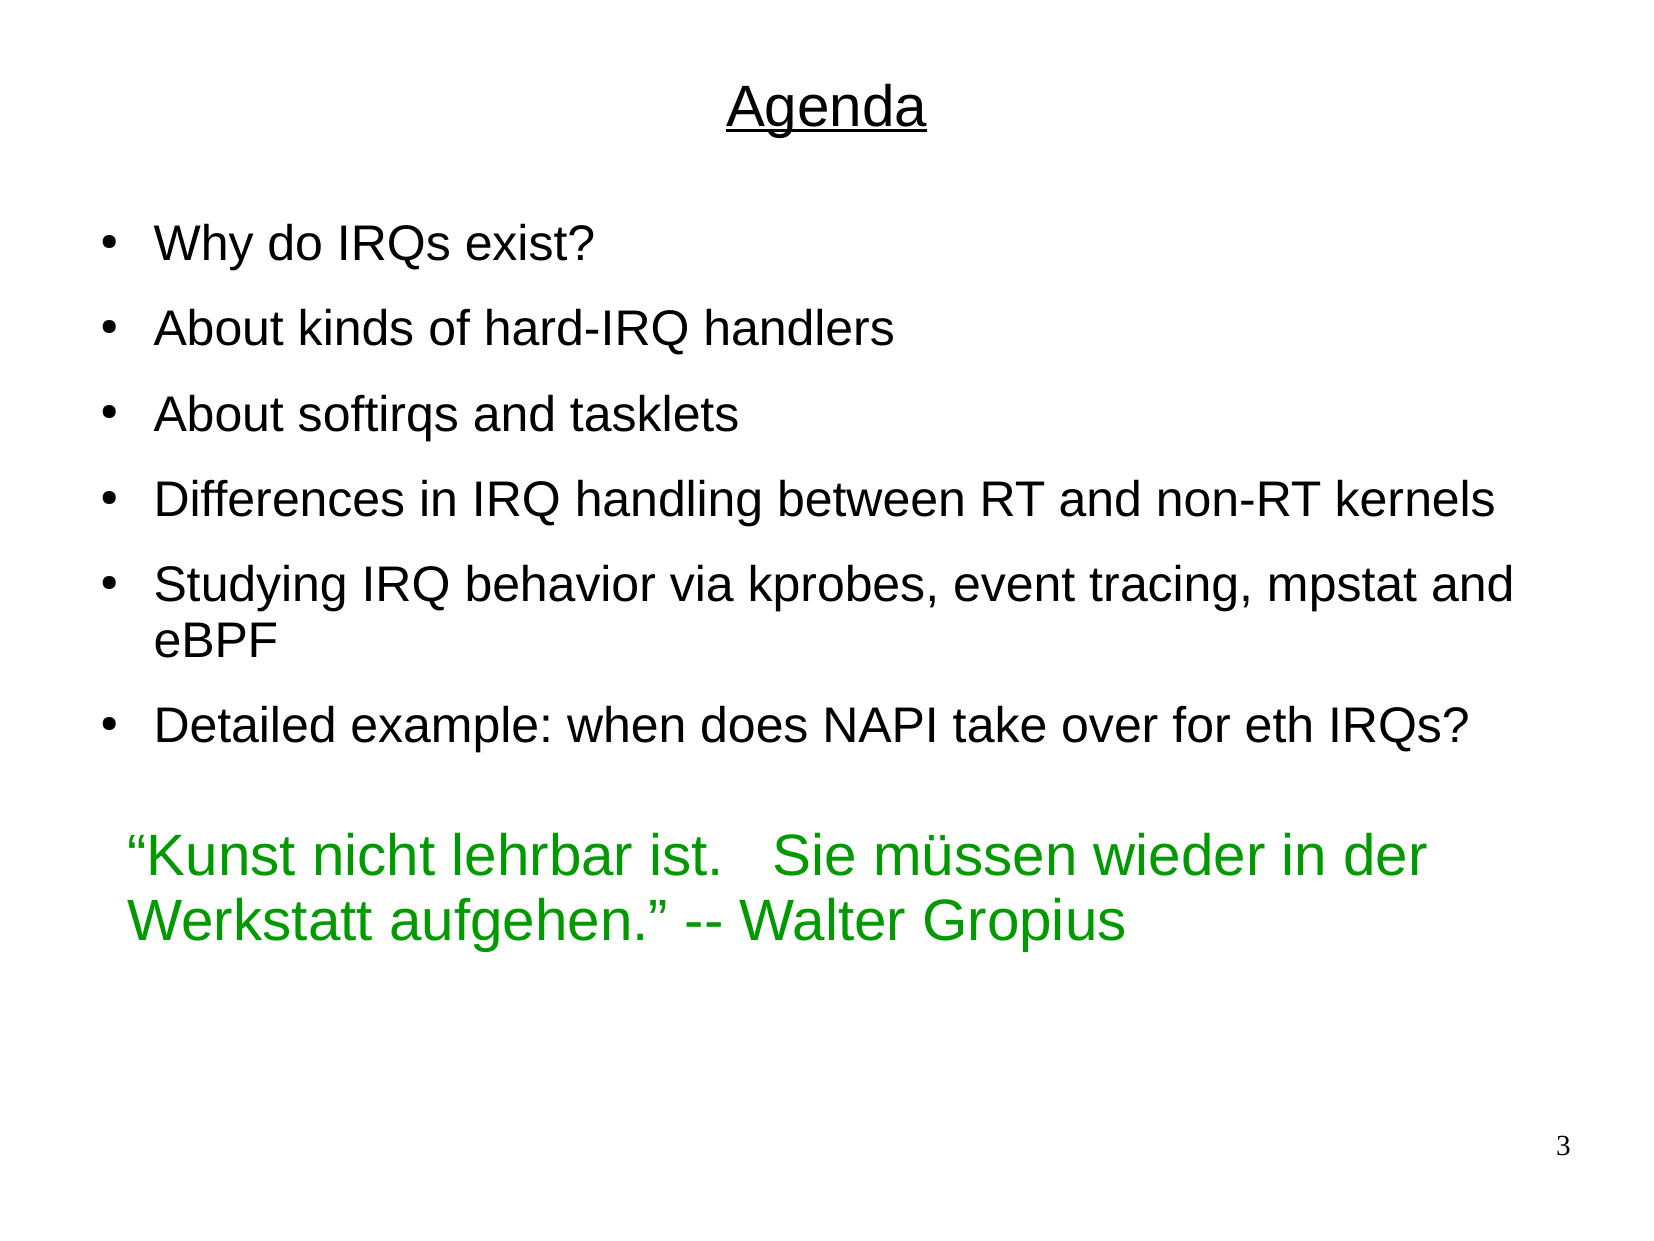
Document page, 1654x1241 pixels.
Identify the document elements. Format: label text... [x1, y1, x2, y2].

list Why do IRQs exist? About kinds of hard-IRQ handlers About softirqs and tasklets Differences in IRQ handling between RT and non-RT kernels Studying IRQ behavior via kprobes, event tracing, mpstat and eBPF Detailed example: when does NAPI take over for eth IRQs? [82, 215, 1571, 811]
text_box “Kunst nicht lehrbar ist. Sie müssen wieder in der Werkstatt aufgehen.” -- Walter Gropius [112, 815, 1516, 961]
title Agenda [82, 45, 1571, 167]
